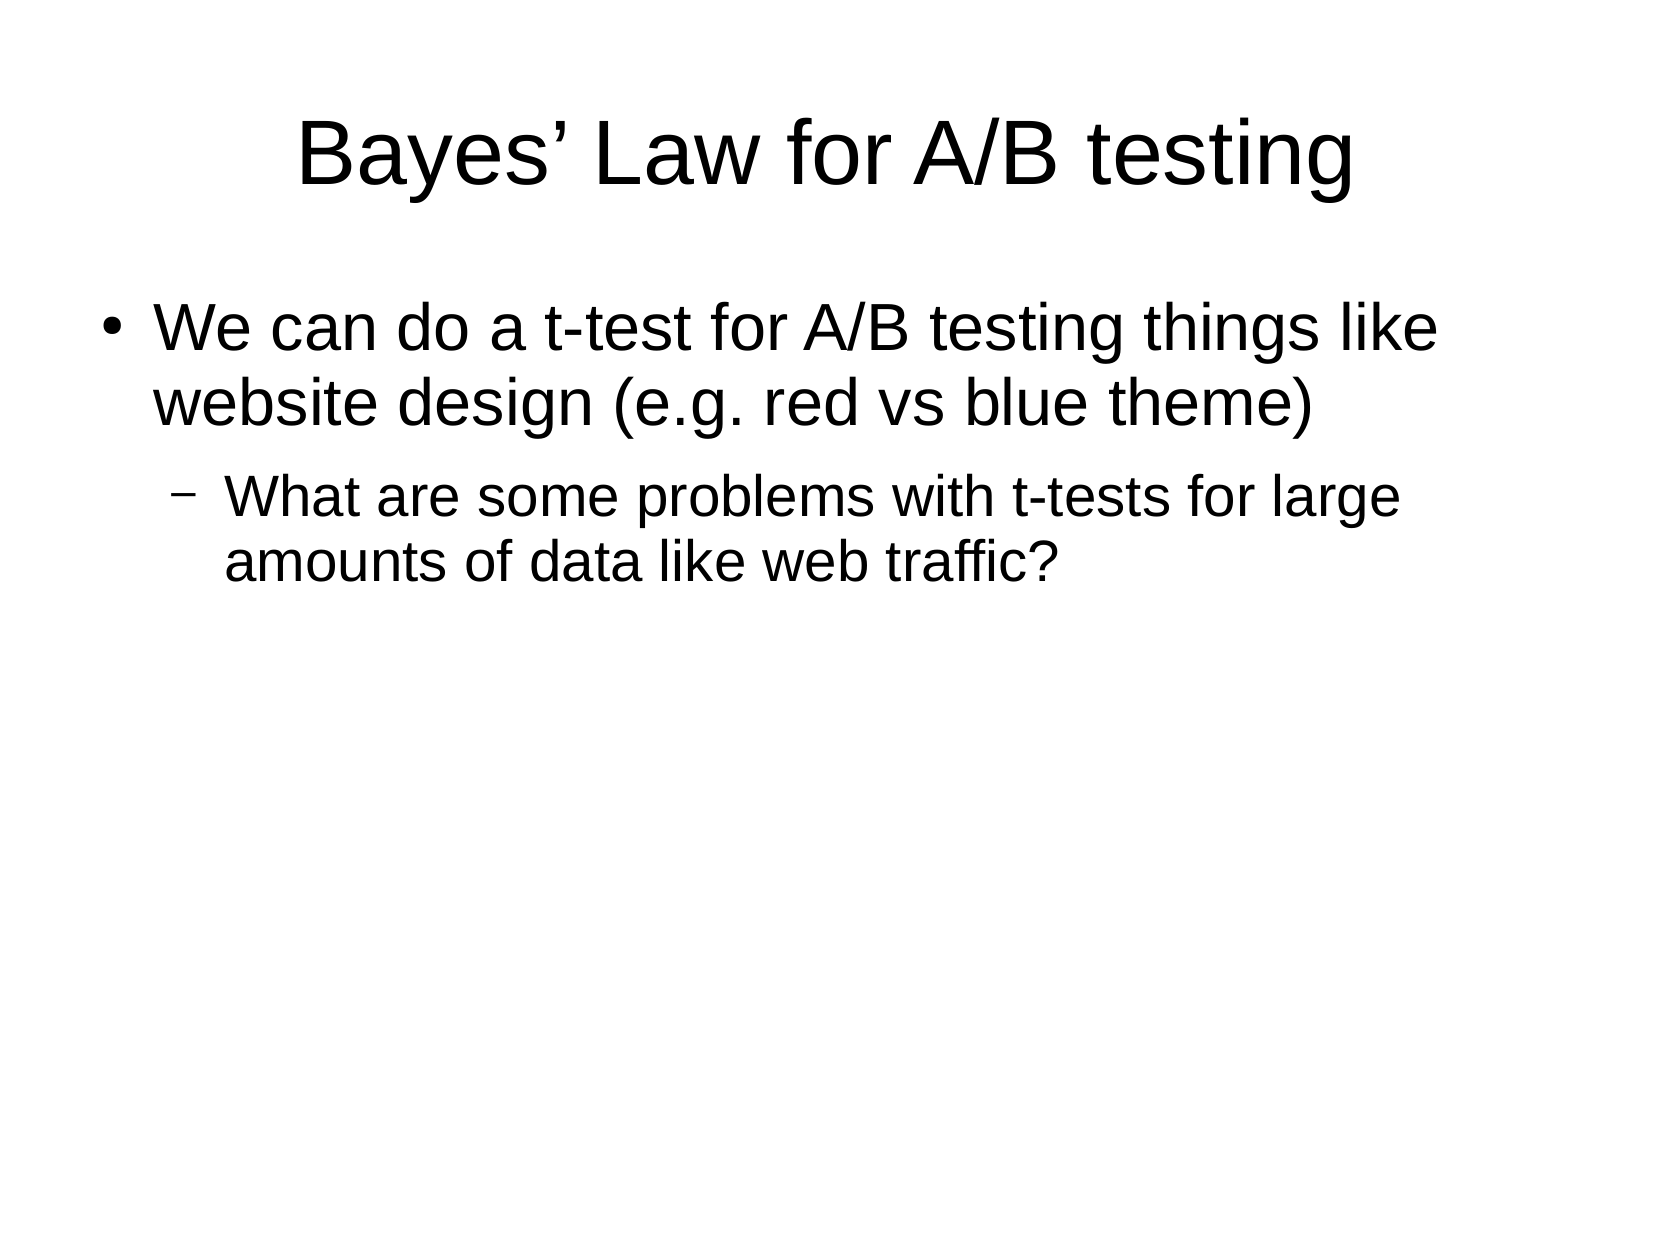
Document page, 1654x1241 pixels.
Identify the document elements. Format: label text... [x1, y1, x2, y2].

title Bayes’ Law for A/B testing [82, 49, 1571, 257]
list We can do a t-test for A/B testing things like website design (e.g. red vs blue theme) What are some problems with t-tests for large amounts of data like web traffic? [82, 290, 1571, 1010]
